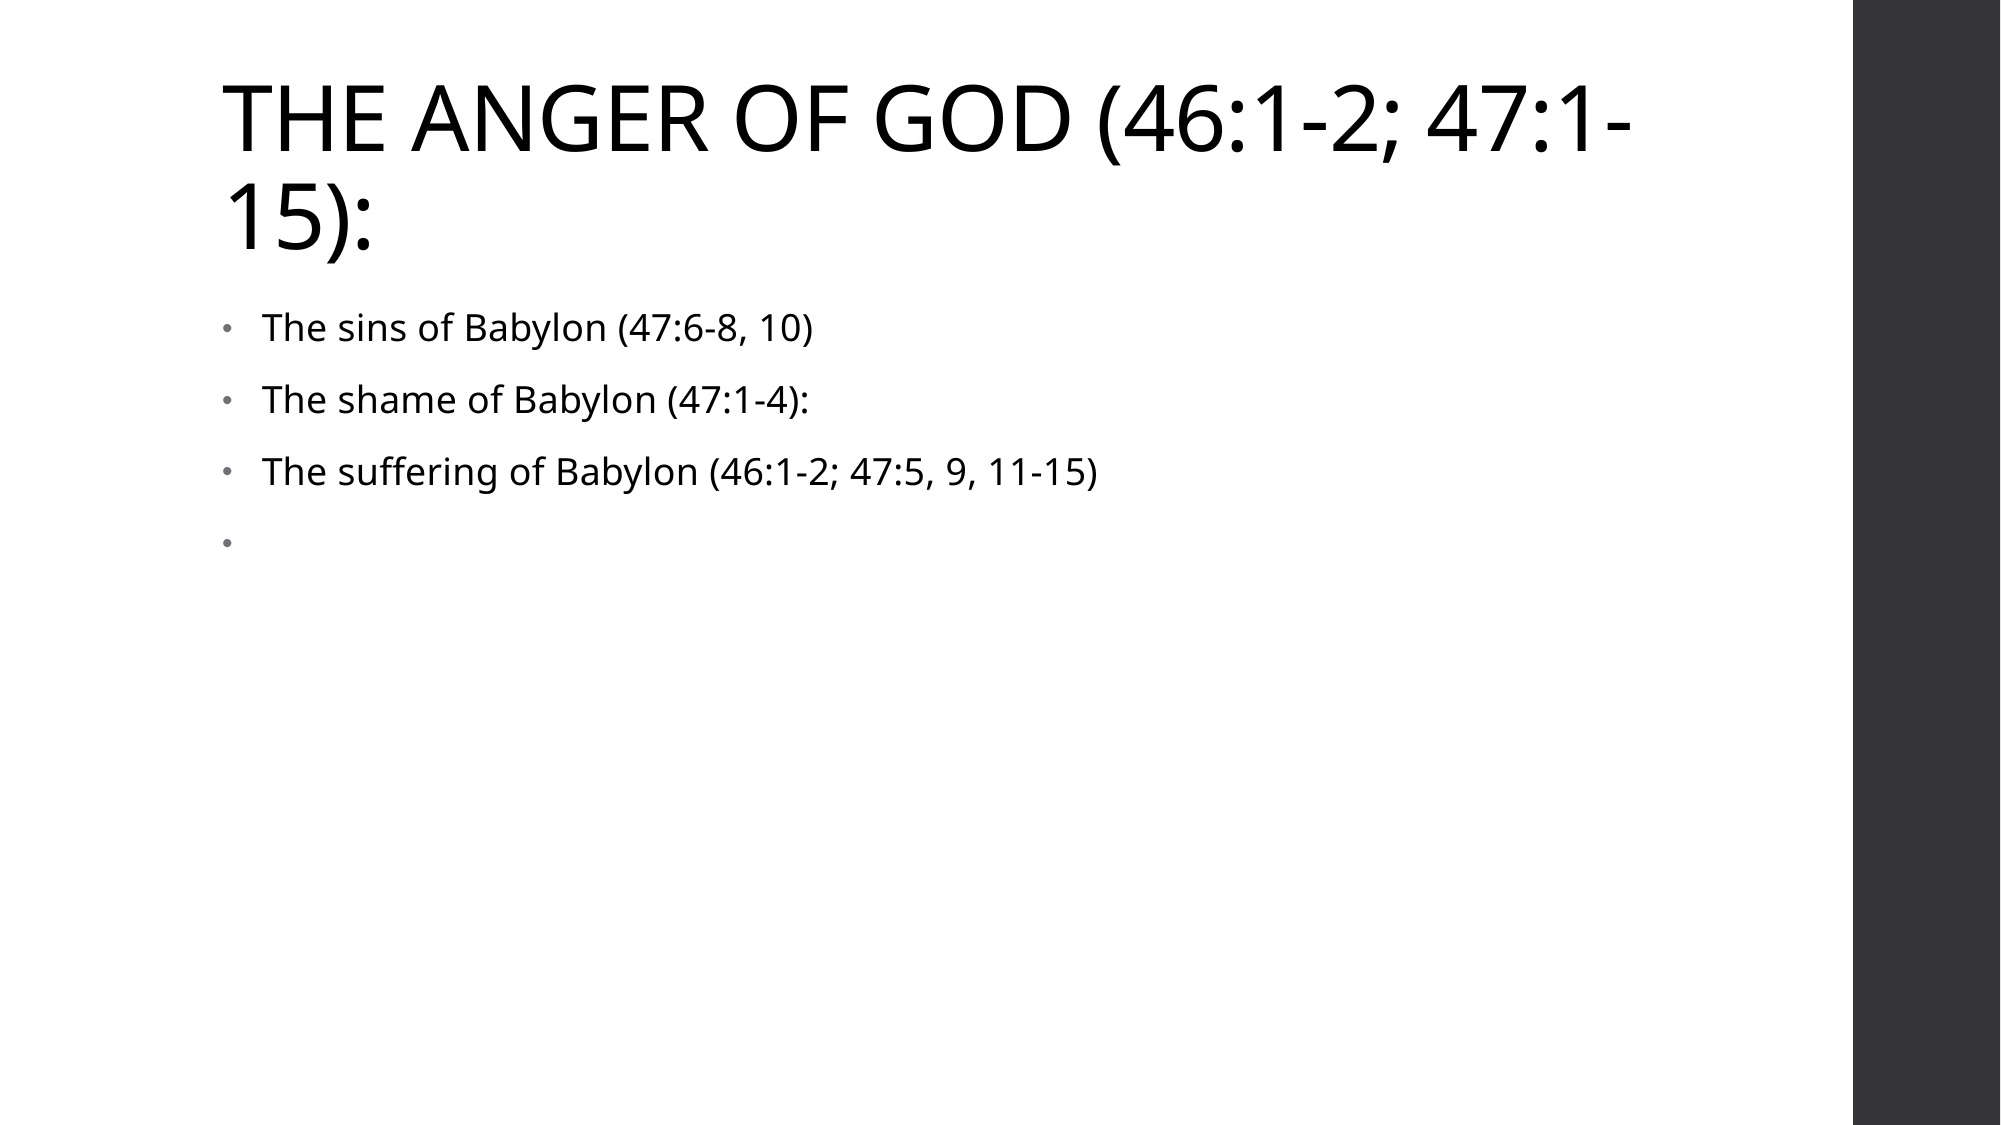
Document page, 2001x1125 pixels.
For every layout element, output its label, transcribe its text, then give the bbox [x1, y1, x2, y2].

list The sins of Babylon (47:6-8, 10) The shame of Babylon (47:1-4): The suffering of Babylon (46:1-2; 47:5, 9, 11-15) [206, 299, 1617, 1014]
title THE ANGER OF GOD (46:1-2; 47:1-15): [206, 60, 1797, 278]
